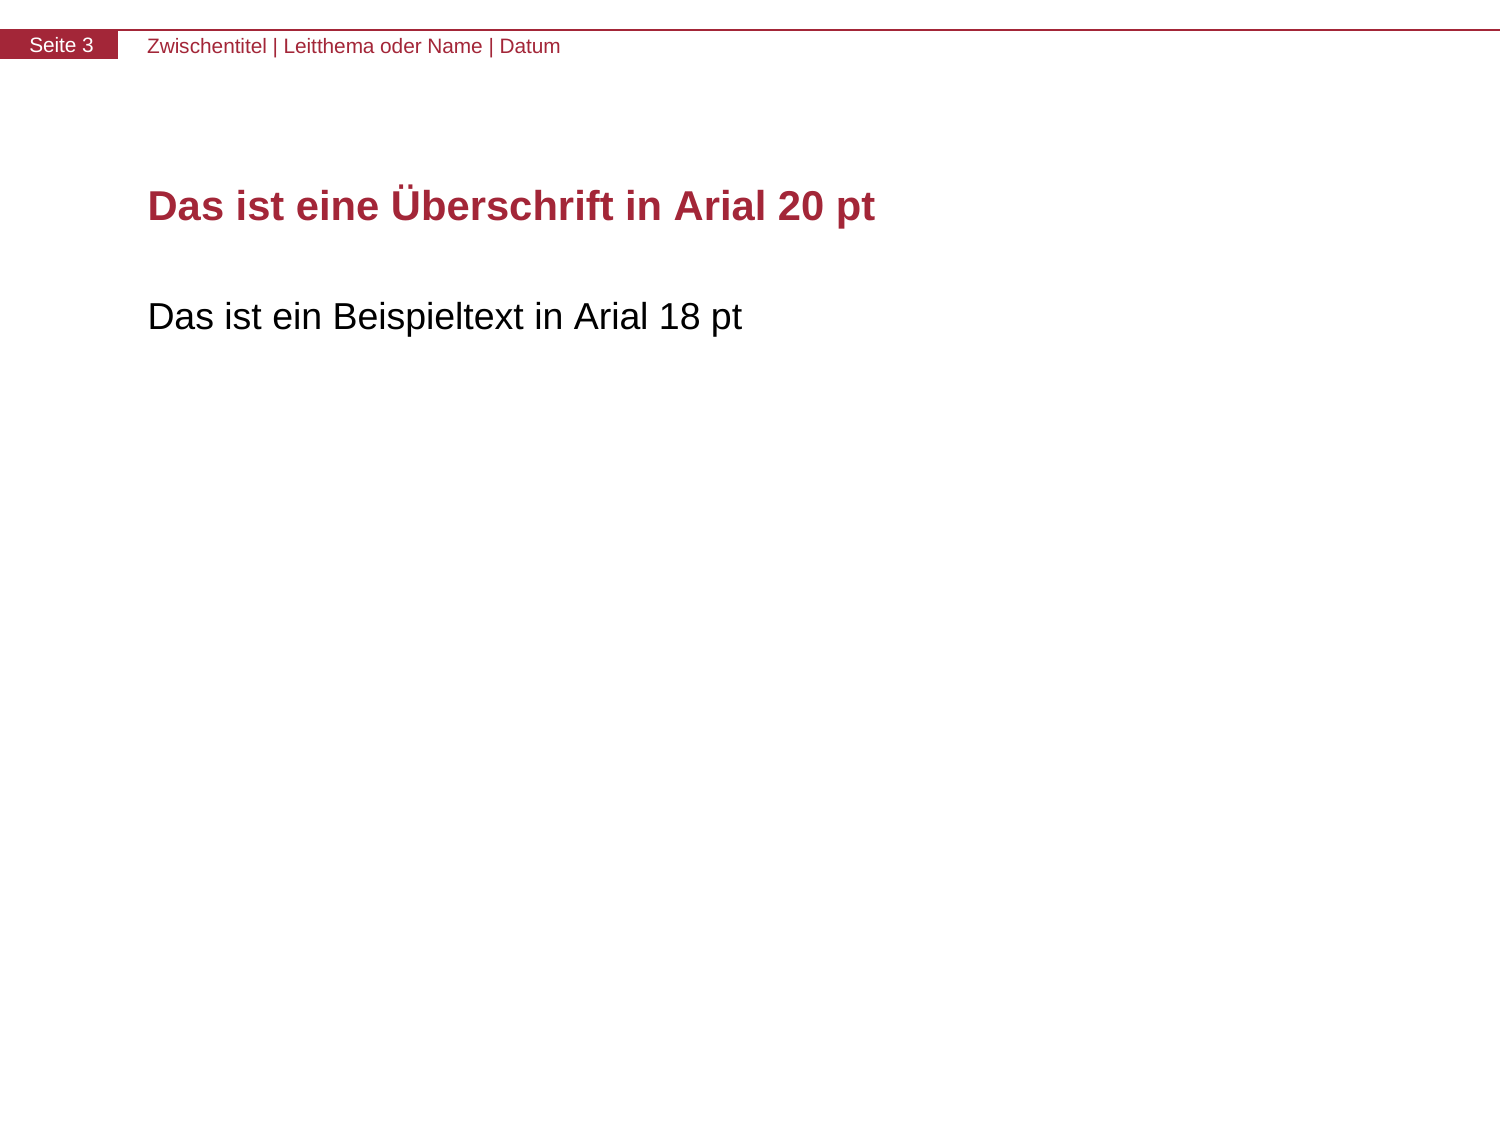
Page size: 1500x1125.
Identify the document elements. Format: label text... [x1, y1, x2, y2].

title Das ist eine Überschrift in Arial 20 pt [132, 149, 1413, 258]
list Das ist ein Beispieltext in Arial 18 pt [132, 287, 1371, 888]
